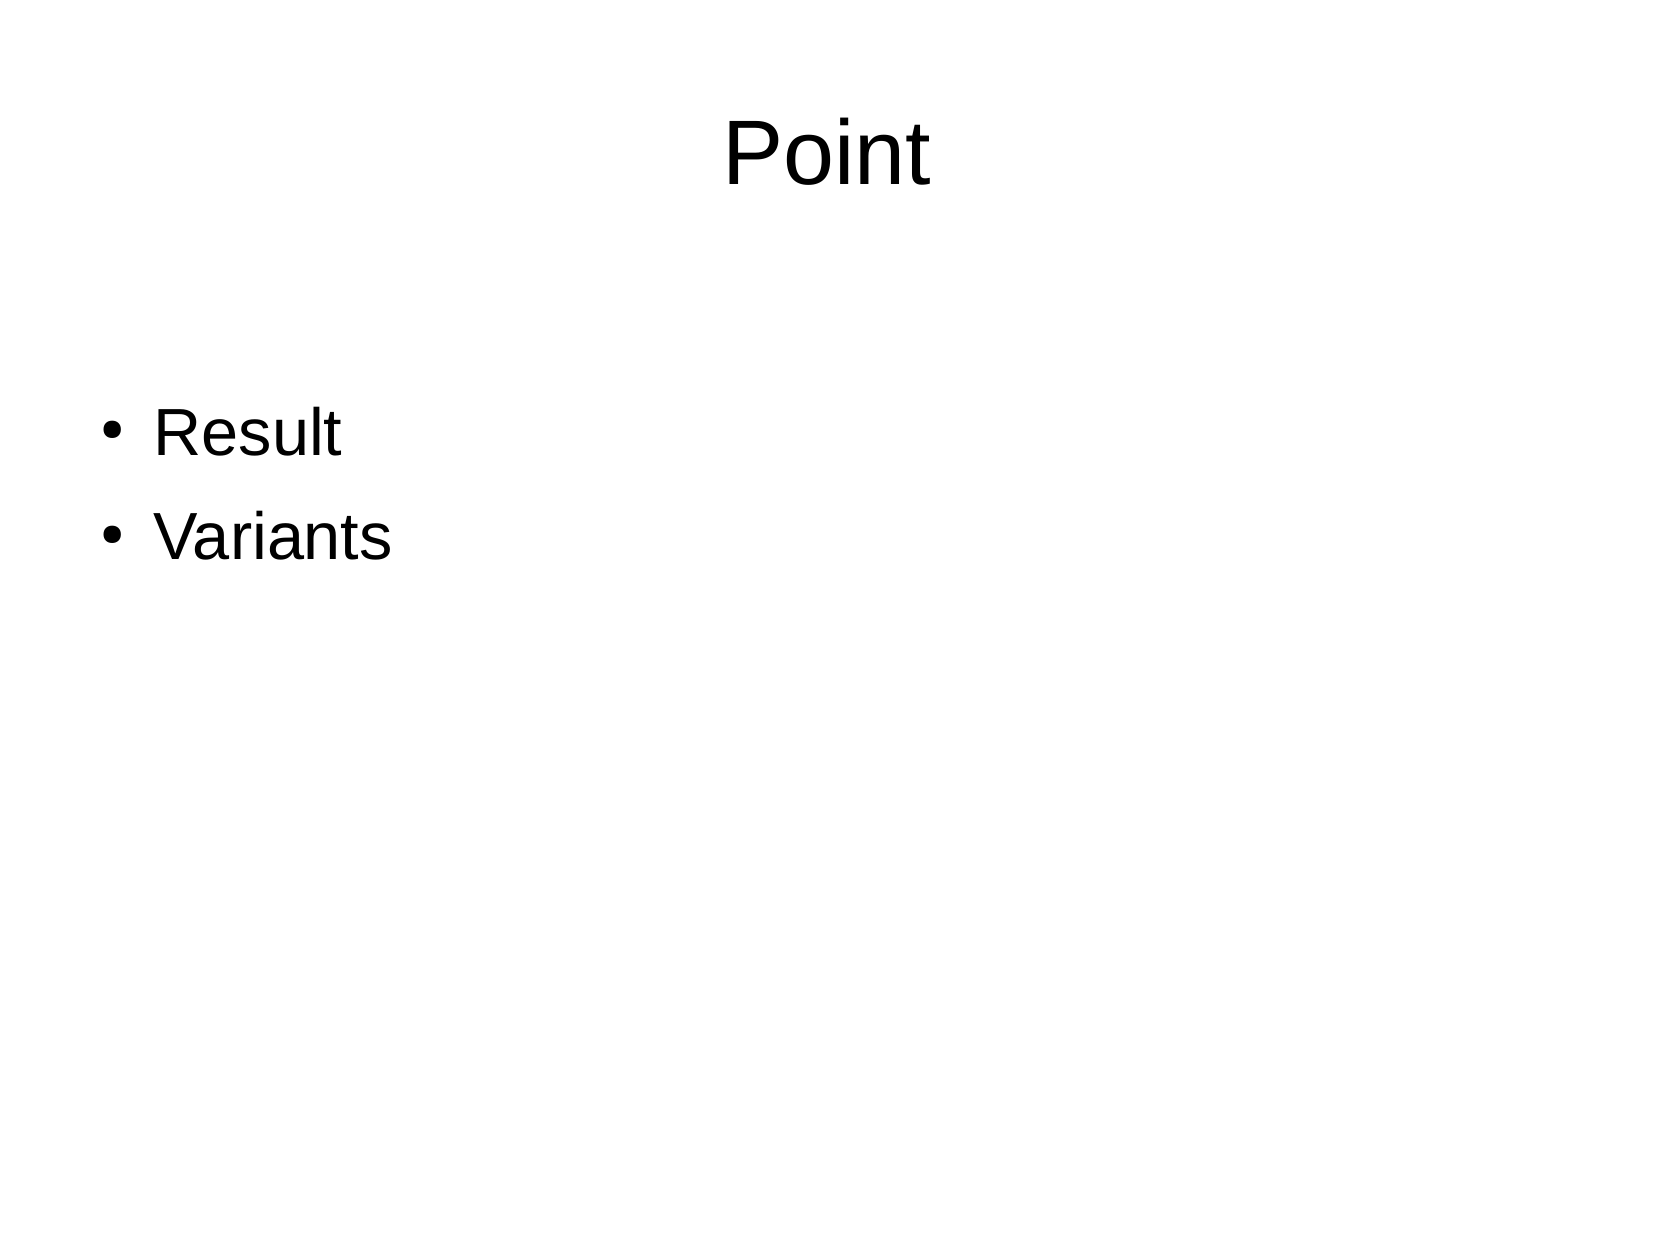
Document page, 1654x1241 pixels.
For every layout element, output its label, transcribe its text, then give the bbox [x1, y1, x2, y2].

title Point [82, 49, 1571, 257]
list Result Variants [82, 290, 1571, 1010]
